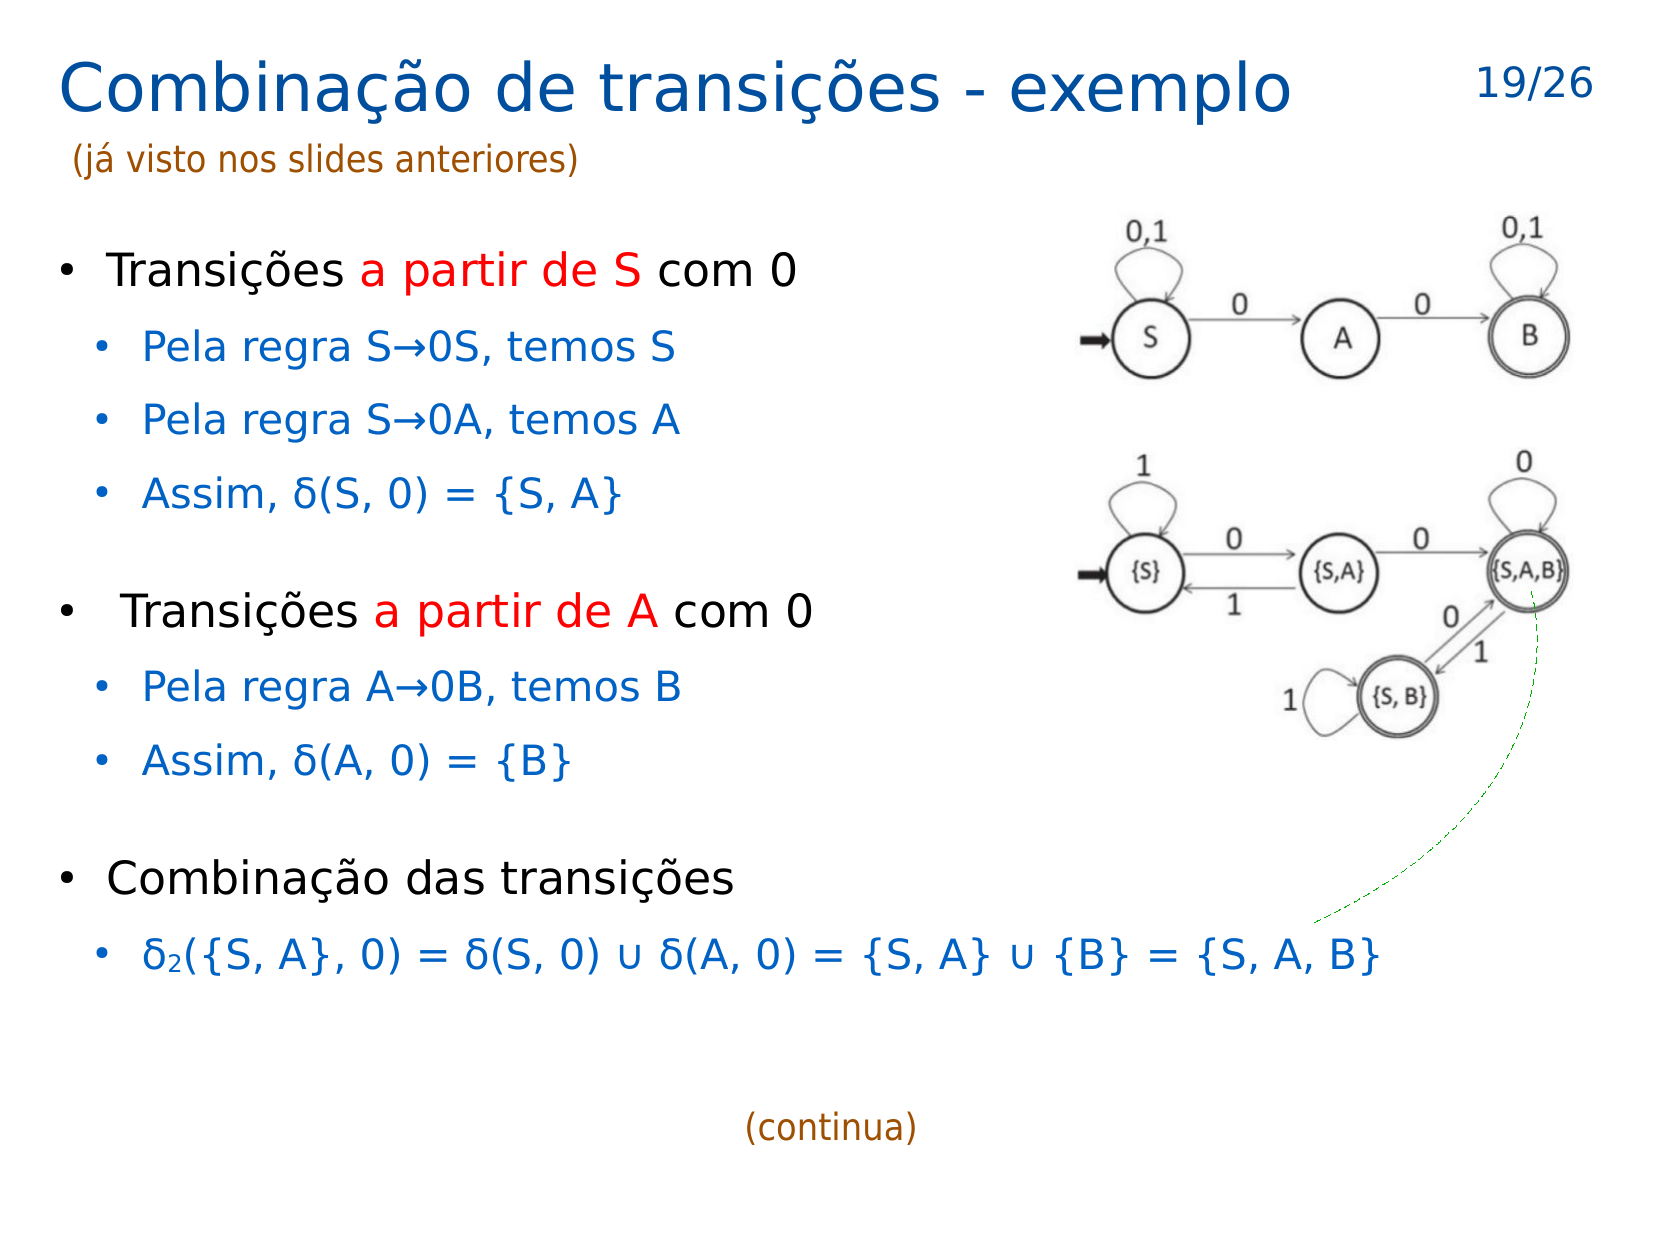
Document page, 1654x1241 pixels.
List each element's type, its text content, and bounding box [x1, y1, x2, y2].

picture [1068, 447, 1574, 741]
list Transições a partir de S com 0 Pela regra S→0S, temos S Pela regra S→0A, temos A Assim, δ(S, 0) = {S, A} Transições a partir de A com 0 Pela regra A→0B, temos B Assim, δ(A, 0) = {B} Combinação das transições δ2({S, A}, 0) = δ(S, 0) ∪ δ(A, 0) = {S, A} ∪ {B} = {S, A, B} [59, 236, 1595, 1211]
title Combinação de transições - exemplo [59, 29, 1625, 148]
text_box (já visto nos slides anteriores) [56, 129, 851, 232]
picture [1074, 211, 1577, 386]
text_box (continua) [729, 1098, 934, 1157]
